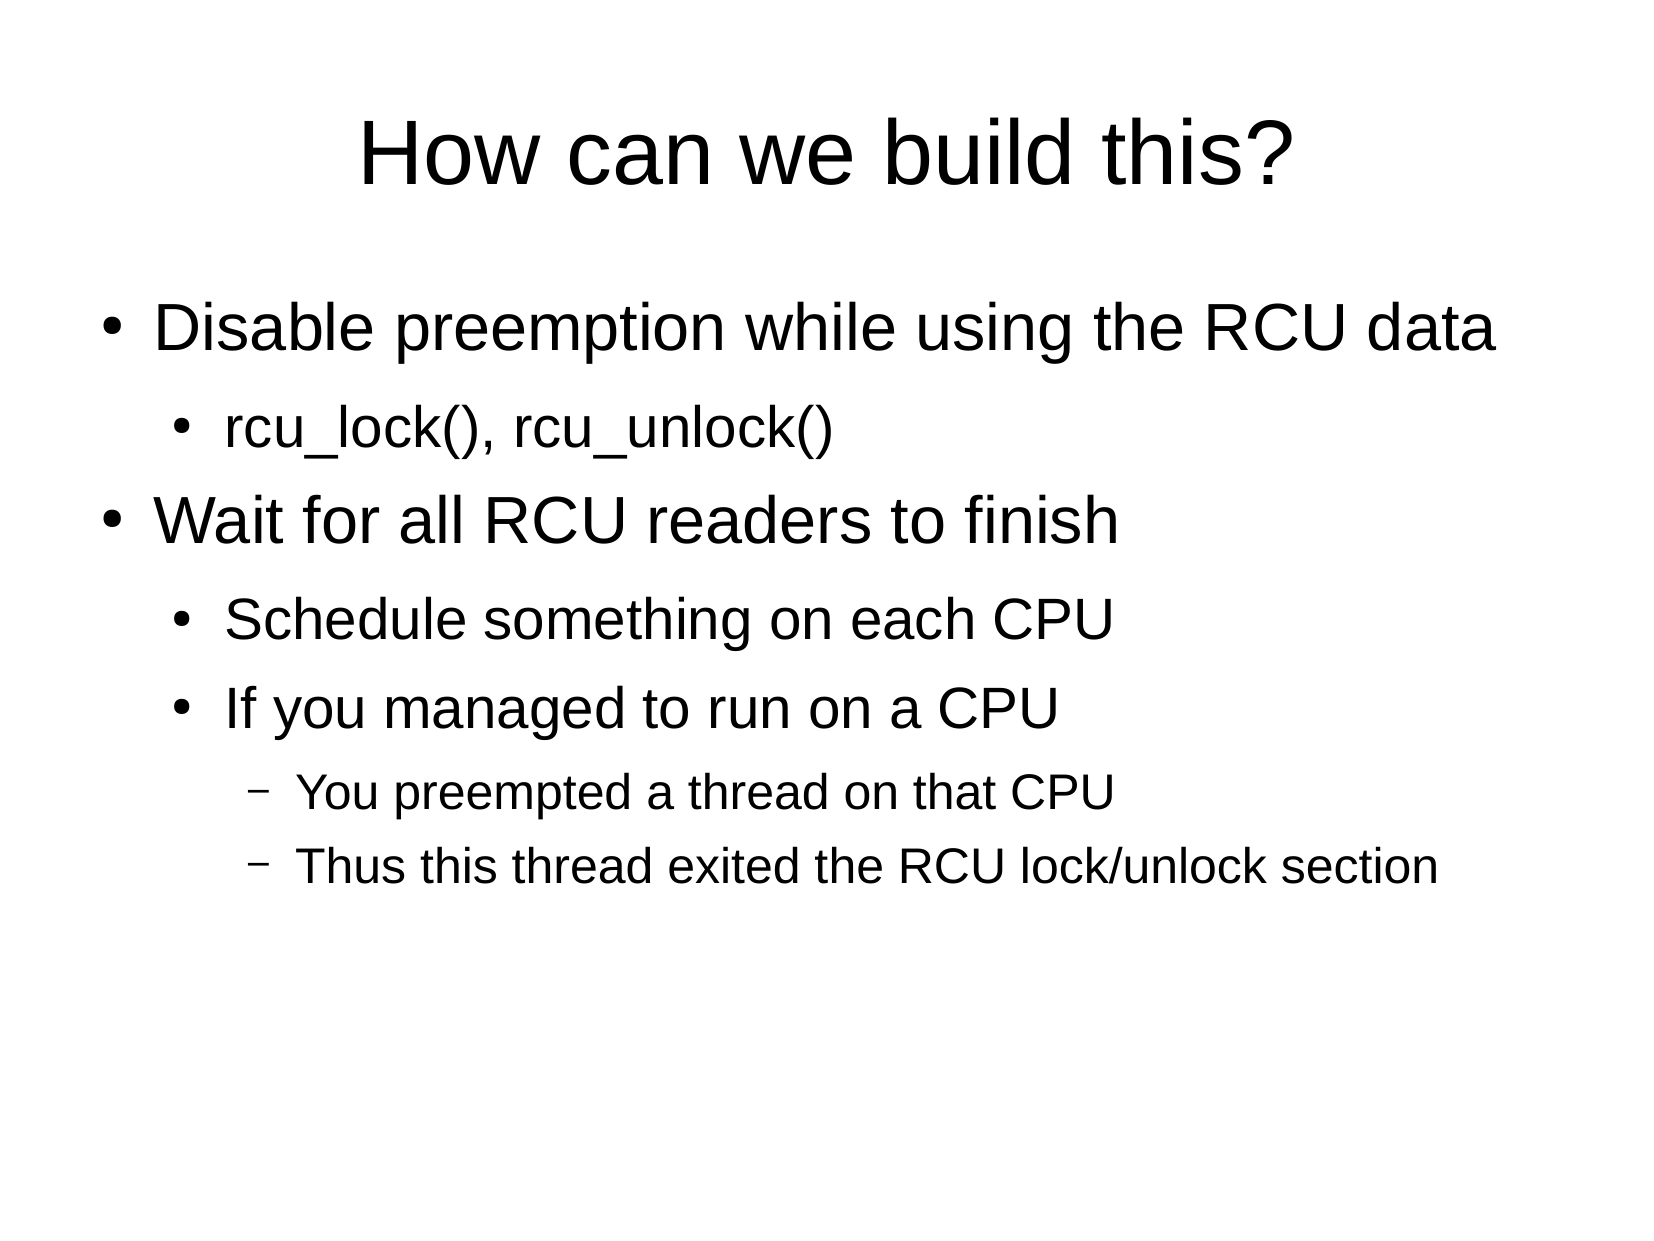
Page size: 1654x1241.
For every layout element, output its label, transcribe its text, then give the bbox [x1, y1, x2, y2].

list Disable preemption while using the RCU data rcu_lock(), rcu_unlock() Wait for all RCU readers to finish Schedule something on each CPU If you managed to run on a CPU You preempted a thread on that CPU Thus this thread exited the RCU lock/unlock section [82, 290, 1571, 1010]
title How can we build this? [82, 49, 1571, 257]
